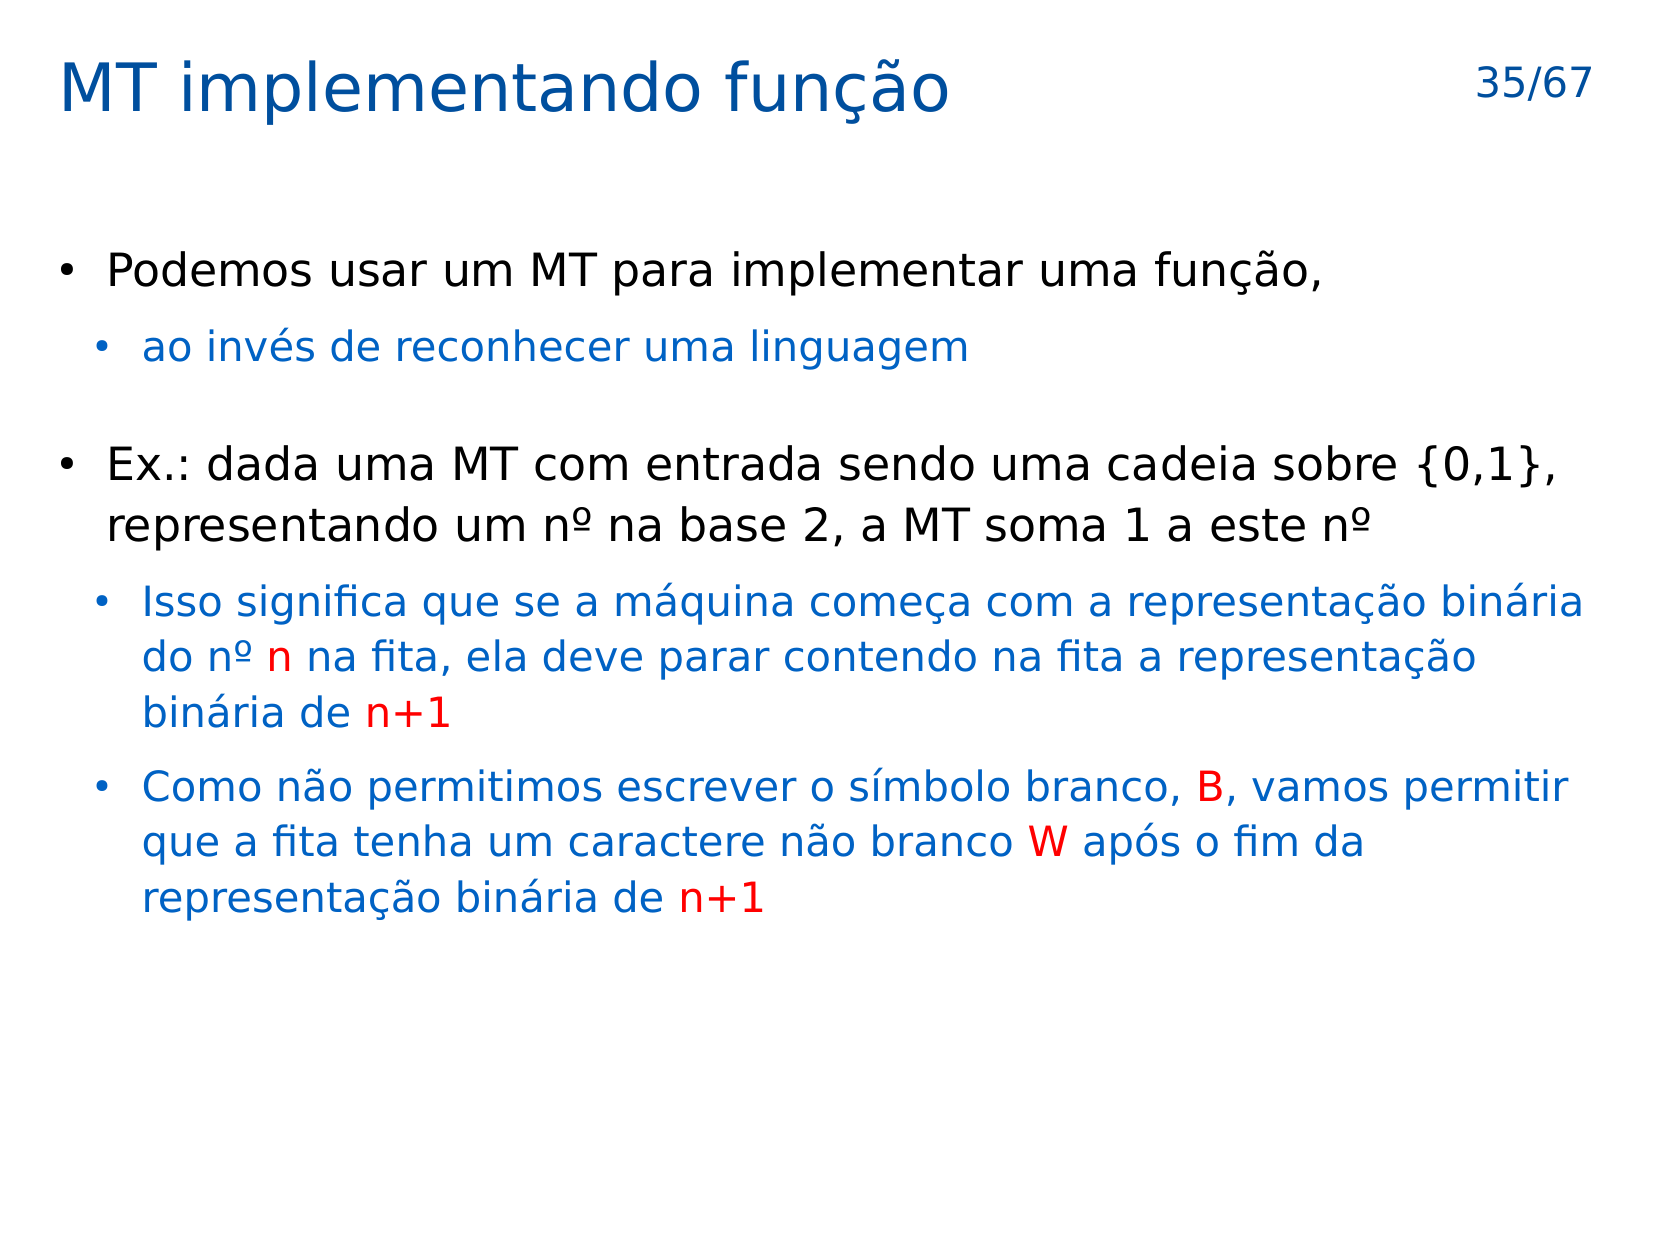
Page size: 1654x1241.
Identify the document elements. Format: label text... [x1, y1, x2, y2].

title MT implementando função [59, 29, 1625, 148]
list Podemos usar um MT para implementar uma função, ao invés de reconhecer uma linguagem Ex.: dada uma MT com entrada sendo uma cadeia sobre {0,1}, representando um nº na base 2, a MT soma 1 a este nº Isso significa que se a máquina começa com a representação binária do nº n na fita, ela deve parar contendo na fita a representação binária de n+1 Como não permitimos escrever o símbolo branco, B, vamos permitir que a fita tenha um caractere não branco W após o fim da representação binária de n+1 [59, 236, 1595, 1211]
